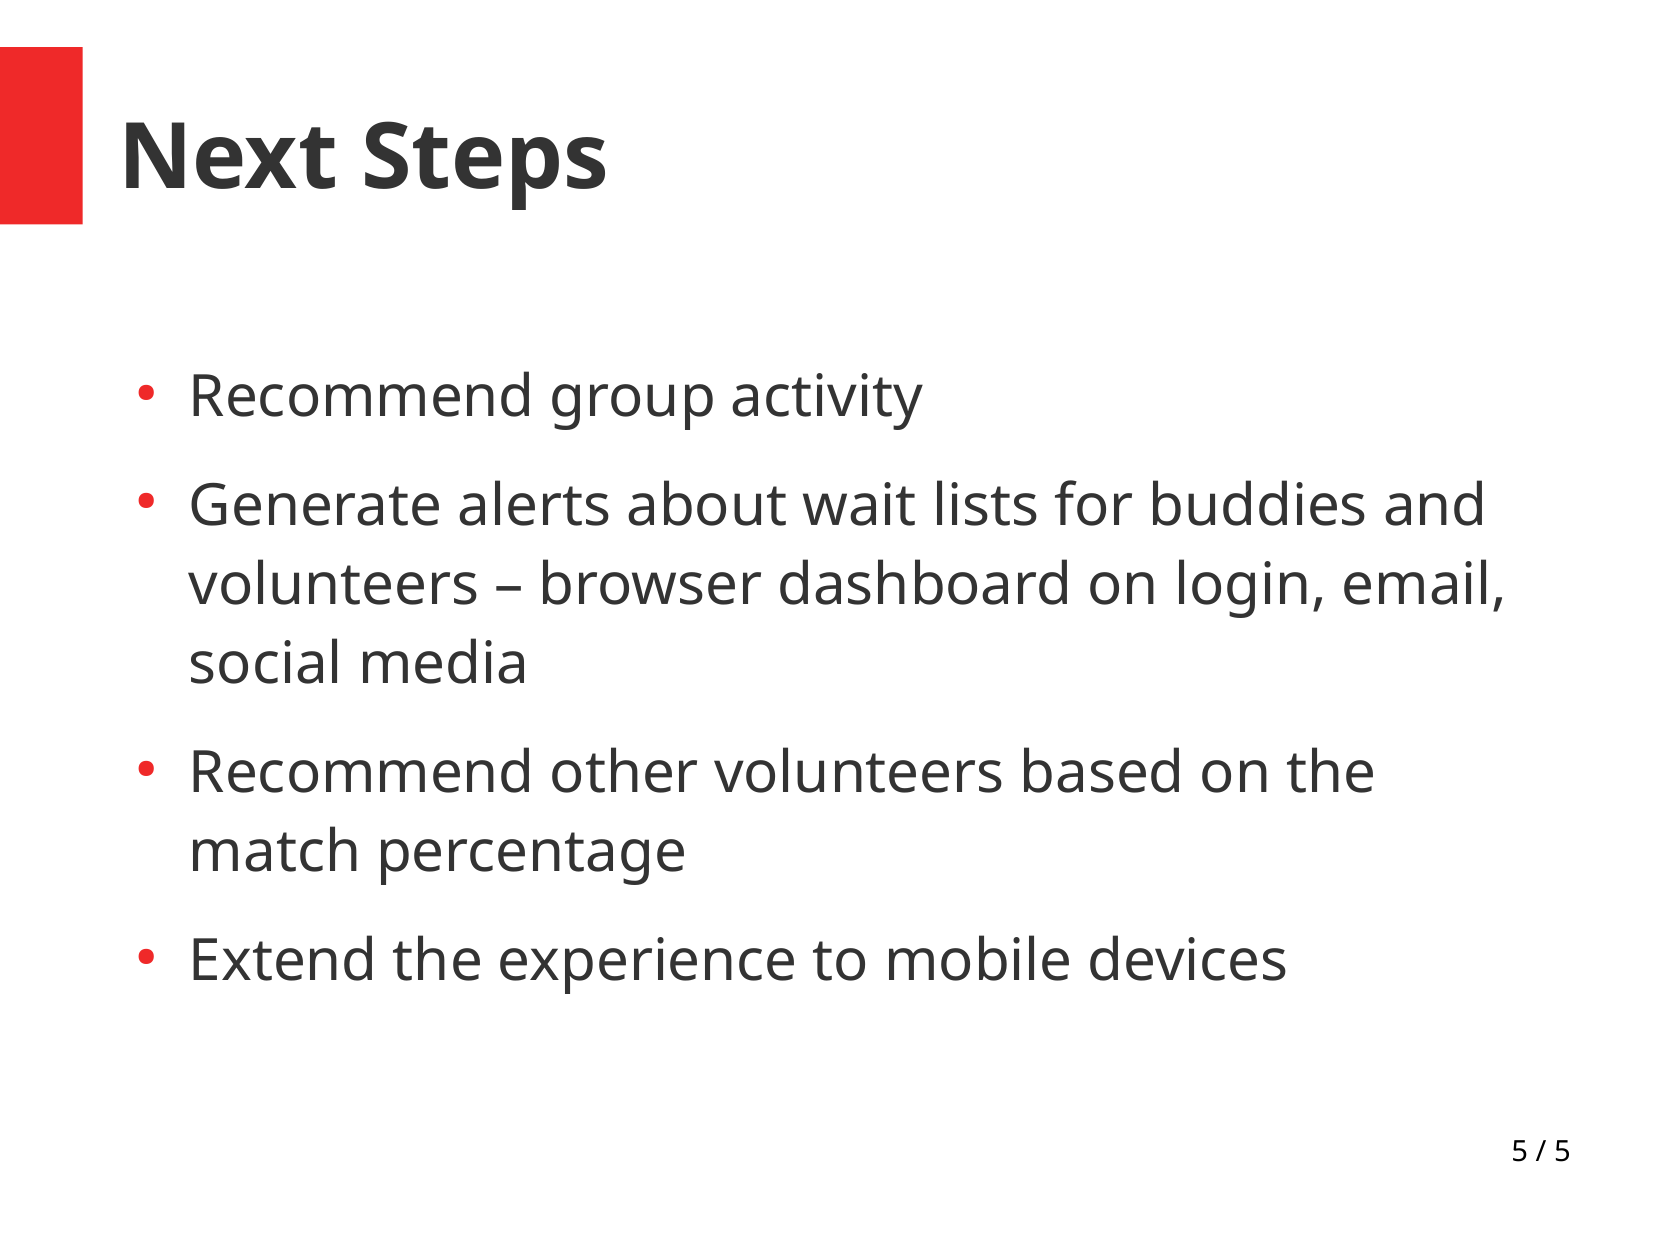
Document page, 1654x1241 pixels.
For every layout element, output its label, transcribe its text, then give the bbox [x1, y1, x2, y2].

list Recommend group activity Generate alerts about wait lists for buddies and volunteers – browser dashboard on login, email, social media Recommend other volunteers based on the match percentage Extend the experience to mobile devices [118, 354, 1536, 1074]
title Next Steps [118, 49, 1571, 257]
